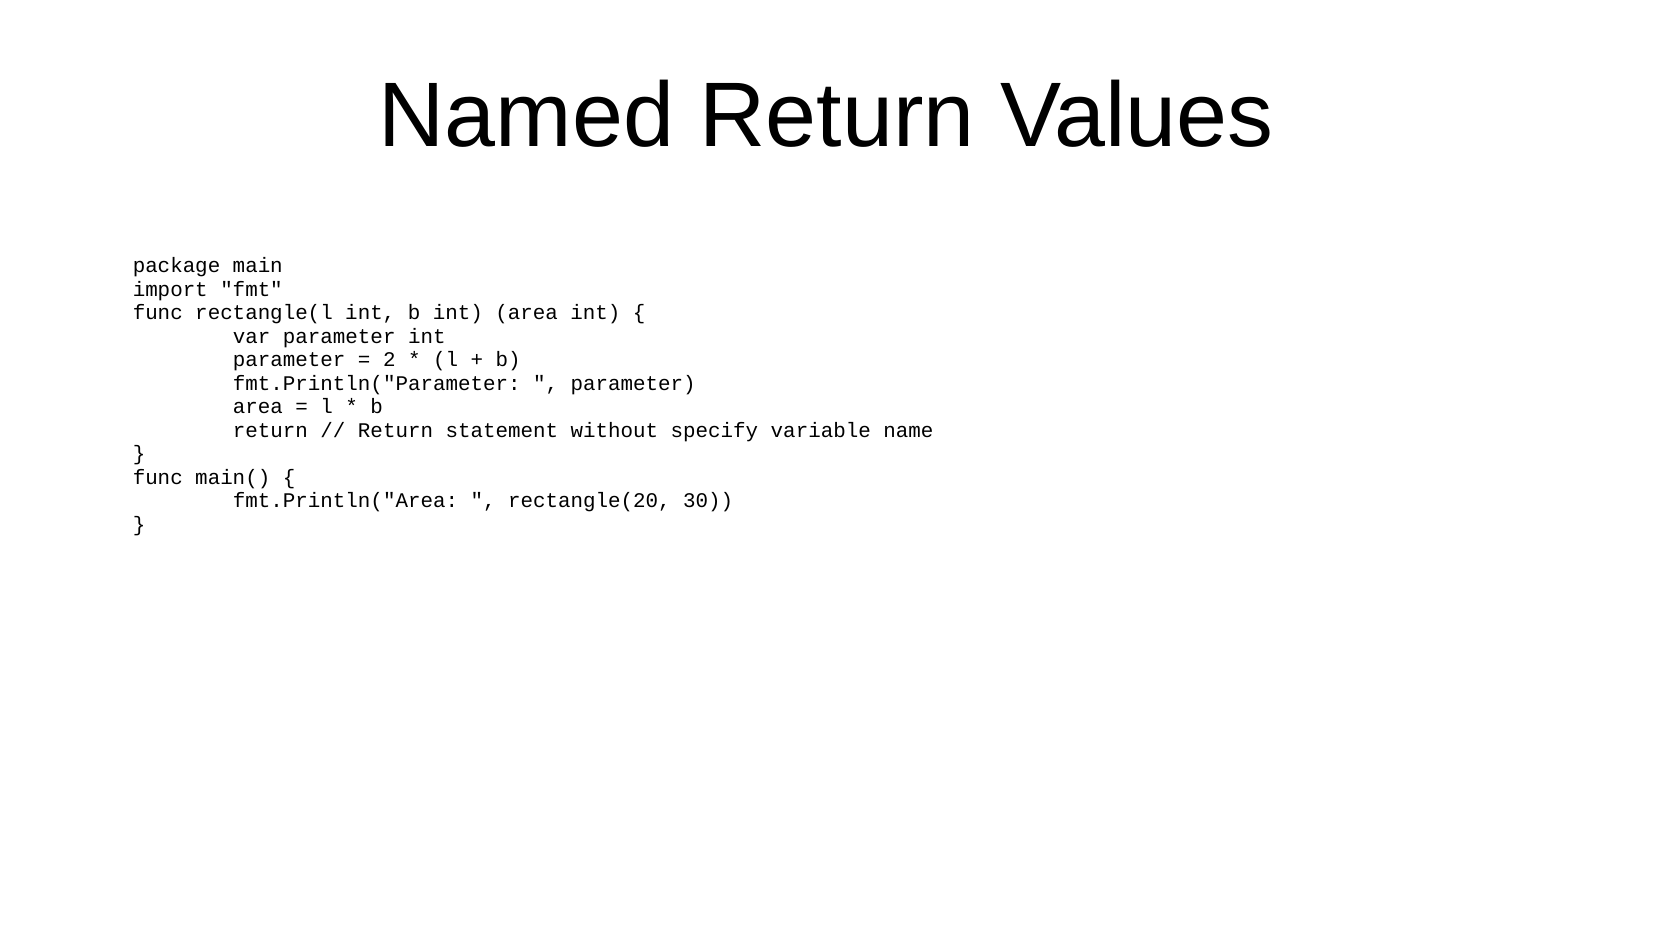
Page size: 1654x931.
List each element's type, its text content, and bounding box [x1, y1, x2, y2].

title Named Return Values [82, 37, 1571, 193]
text_box package main import "fmt" func rectangle(l int, b int) (area int) { var parameter int parameter = 2 * (l + b) fmt.Println("Parameter: ", parameter) area = l * b return // Return statement without specify variable name } func main() { fmt.Println("Area: ", rectangle(20, 30)) } [118, 248, 1418, 745]
